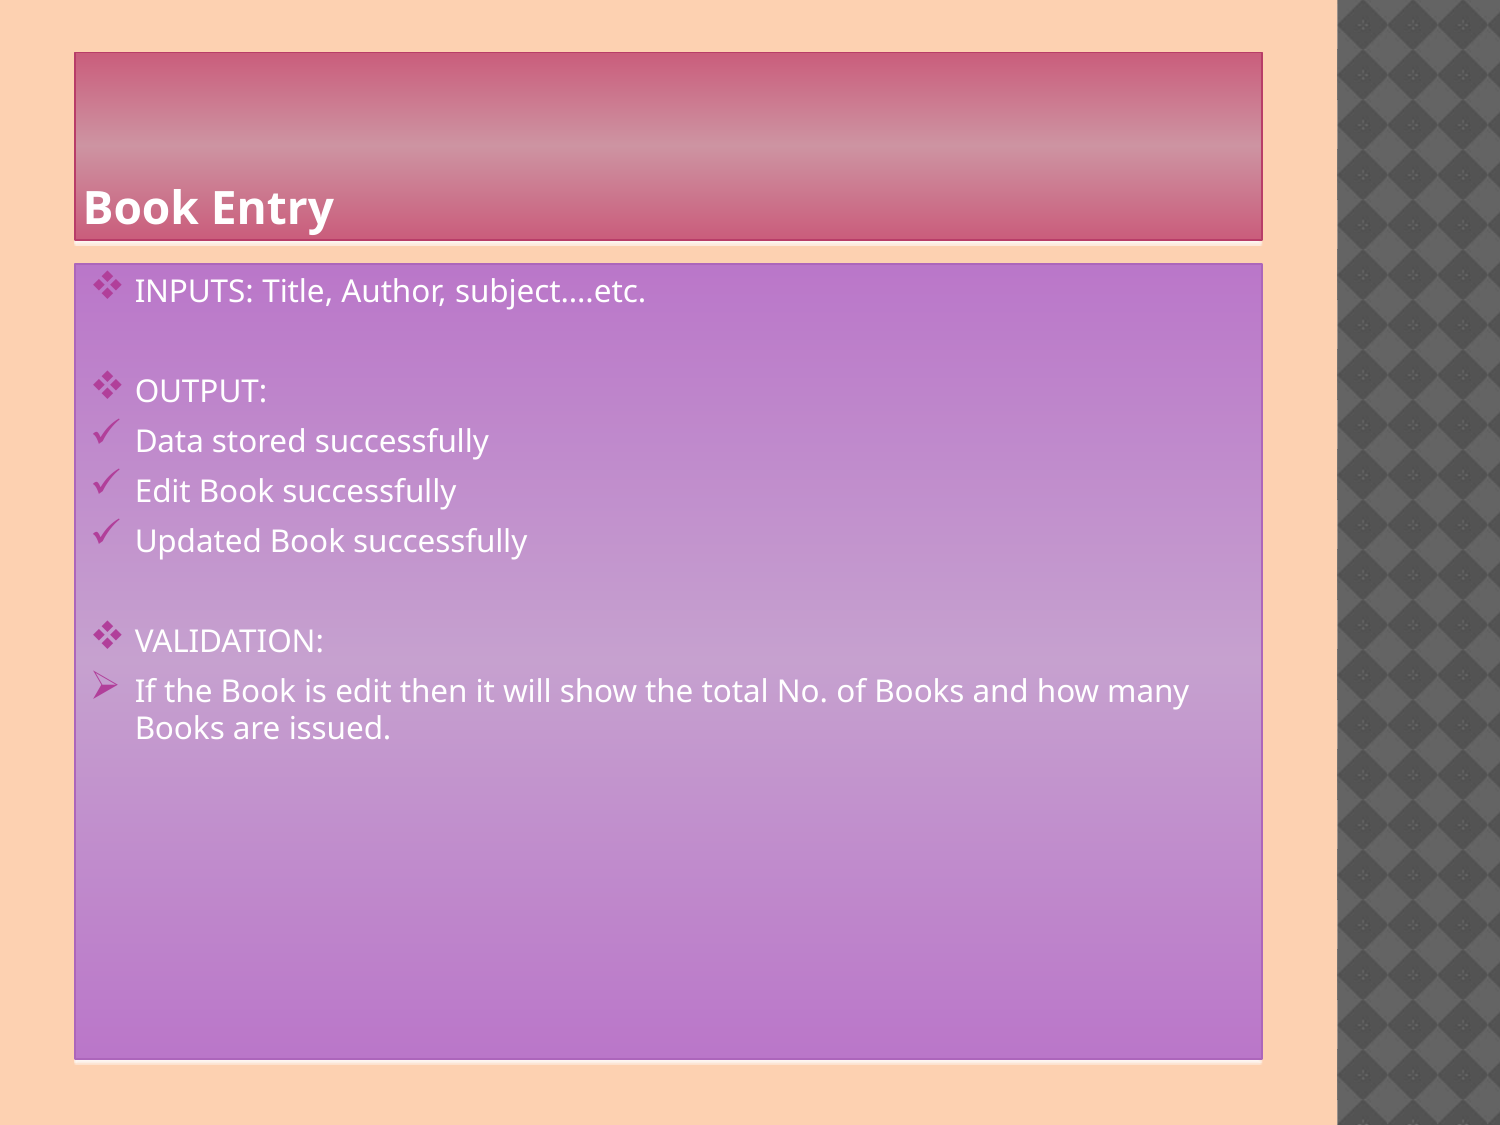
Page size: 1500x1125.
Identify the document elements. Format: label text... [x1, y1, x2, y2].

title Book Entry [75, 52, 1263, 240]
picture [1337, 0, 1500, 1125]
list INPUTS: Title, Author, subject….etc. OUTPUT: Data stored successfully Edit Book successfully Updated Book successfully VALIDATION: If the Book is edit then it will show the total No. of Books and how many Books are issued. [75, 264, 1263, 1059]
